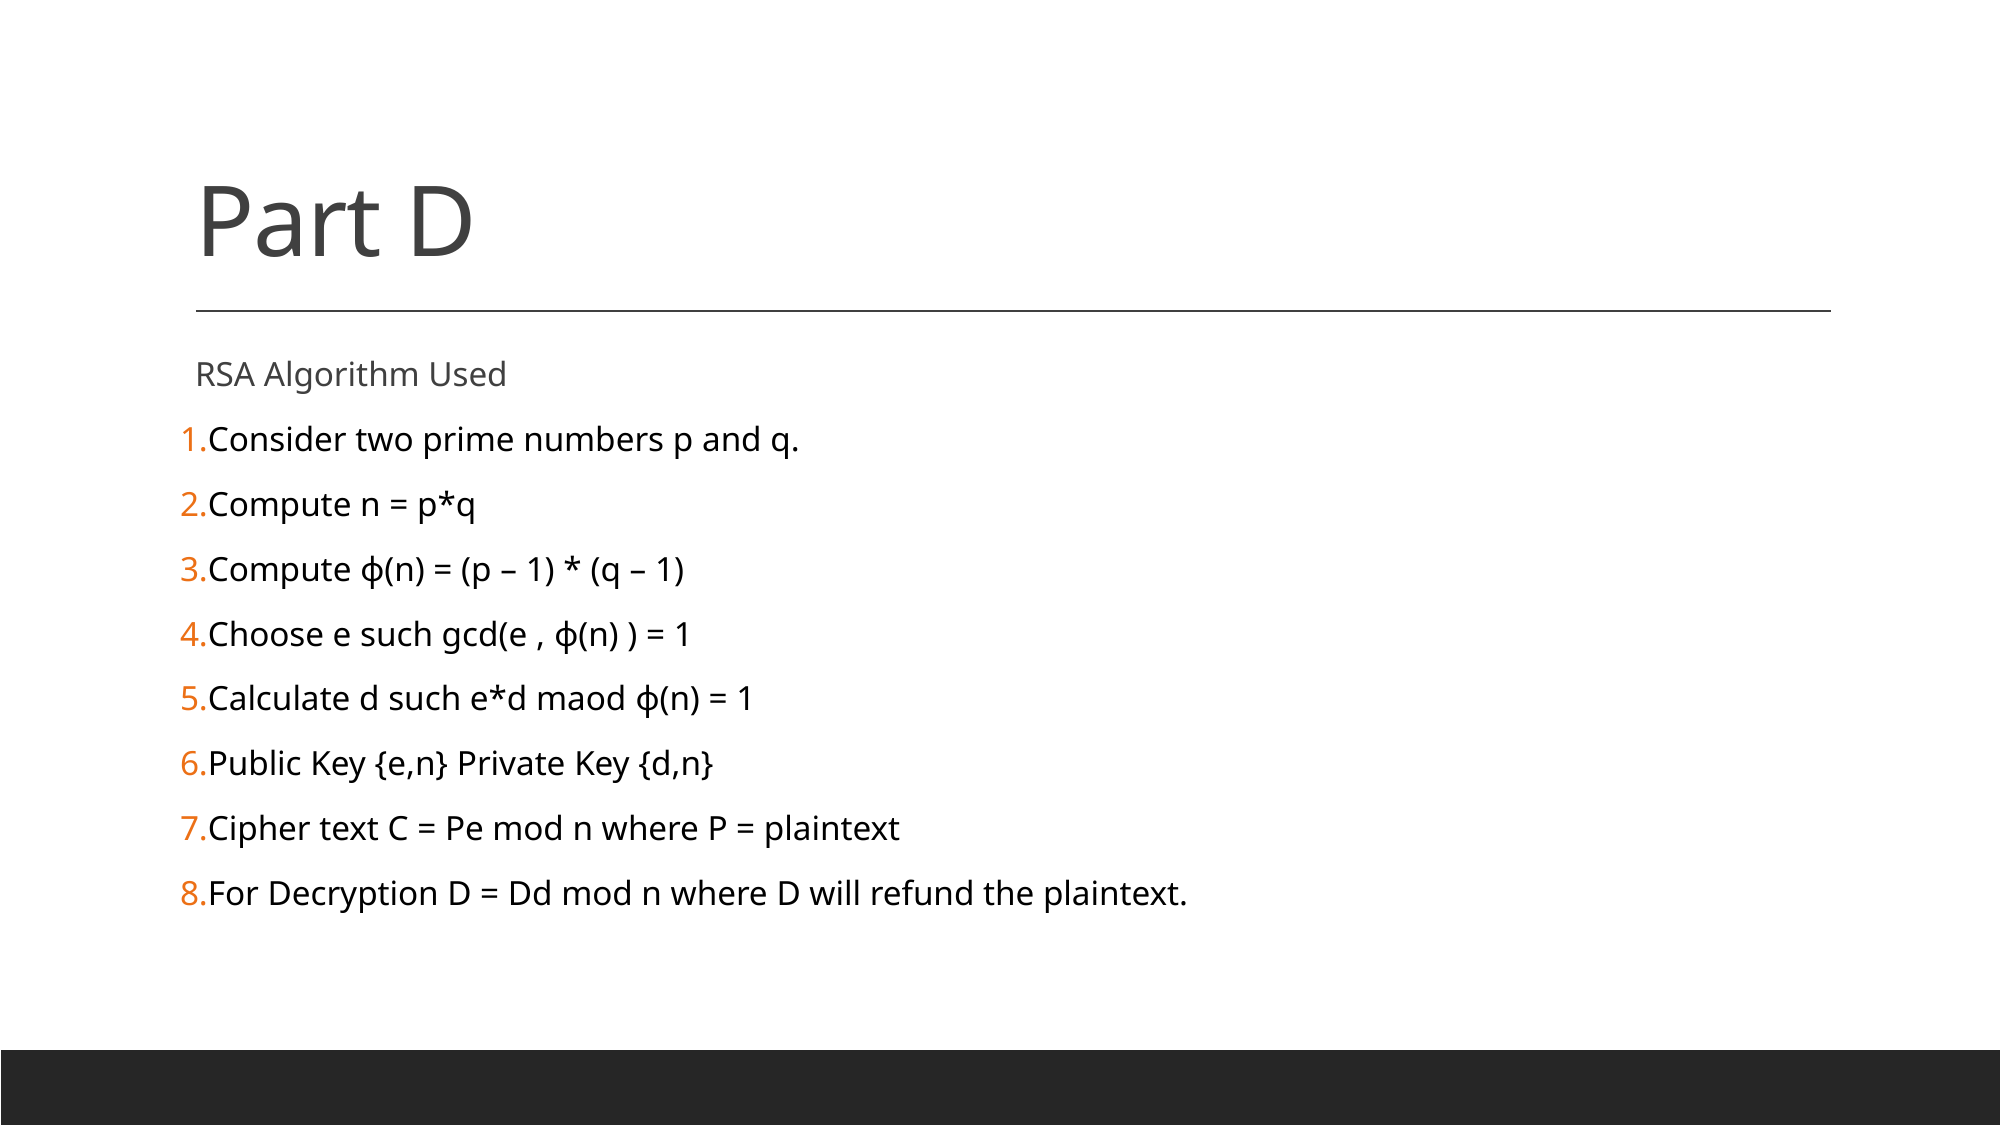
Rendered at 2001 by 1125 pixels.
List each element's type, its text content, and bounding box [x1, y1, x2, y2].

title Part D [180, 47, 1831, 286]
list RSA Algorithm Used Consider two prime numbers p and q. Compute n = p*q Compute ϕ(n) = (p – 1) * (q – 1) Choose e such gcd(e , ϕ(n) ) = 1 Calculate d such e*d maod ϕ(n) = 1 Public Key {e,n} Private Key {d,n} Cipher text C = Pe mod n where P = plaintext For Decryption D = Dd mod n where D will refund the plaintext. [180, 345, 1831, 963]
